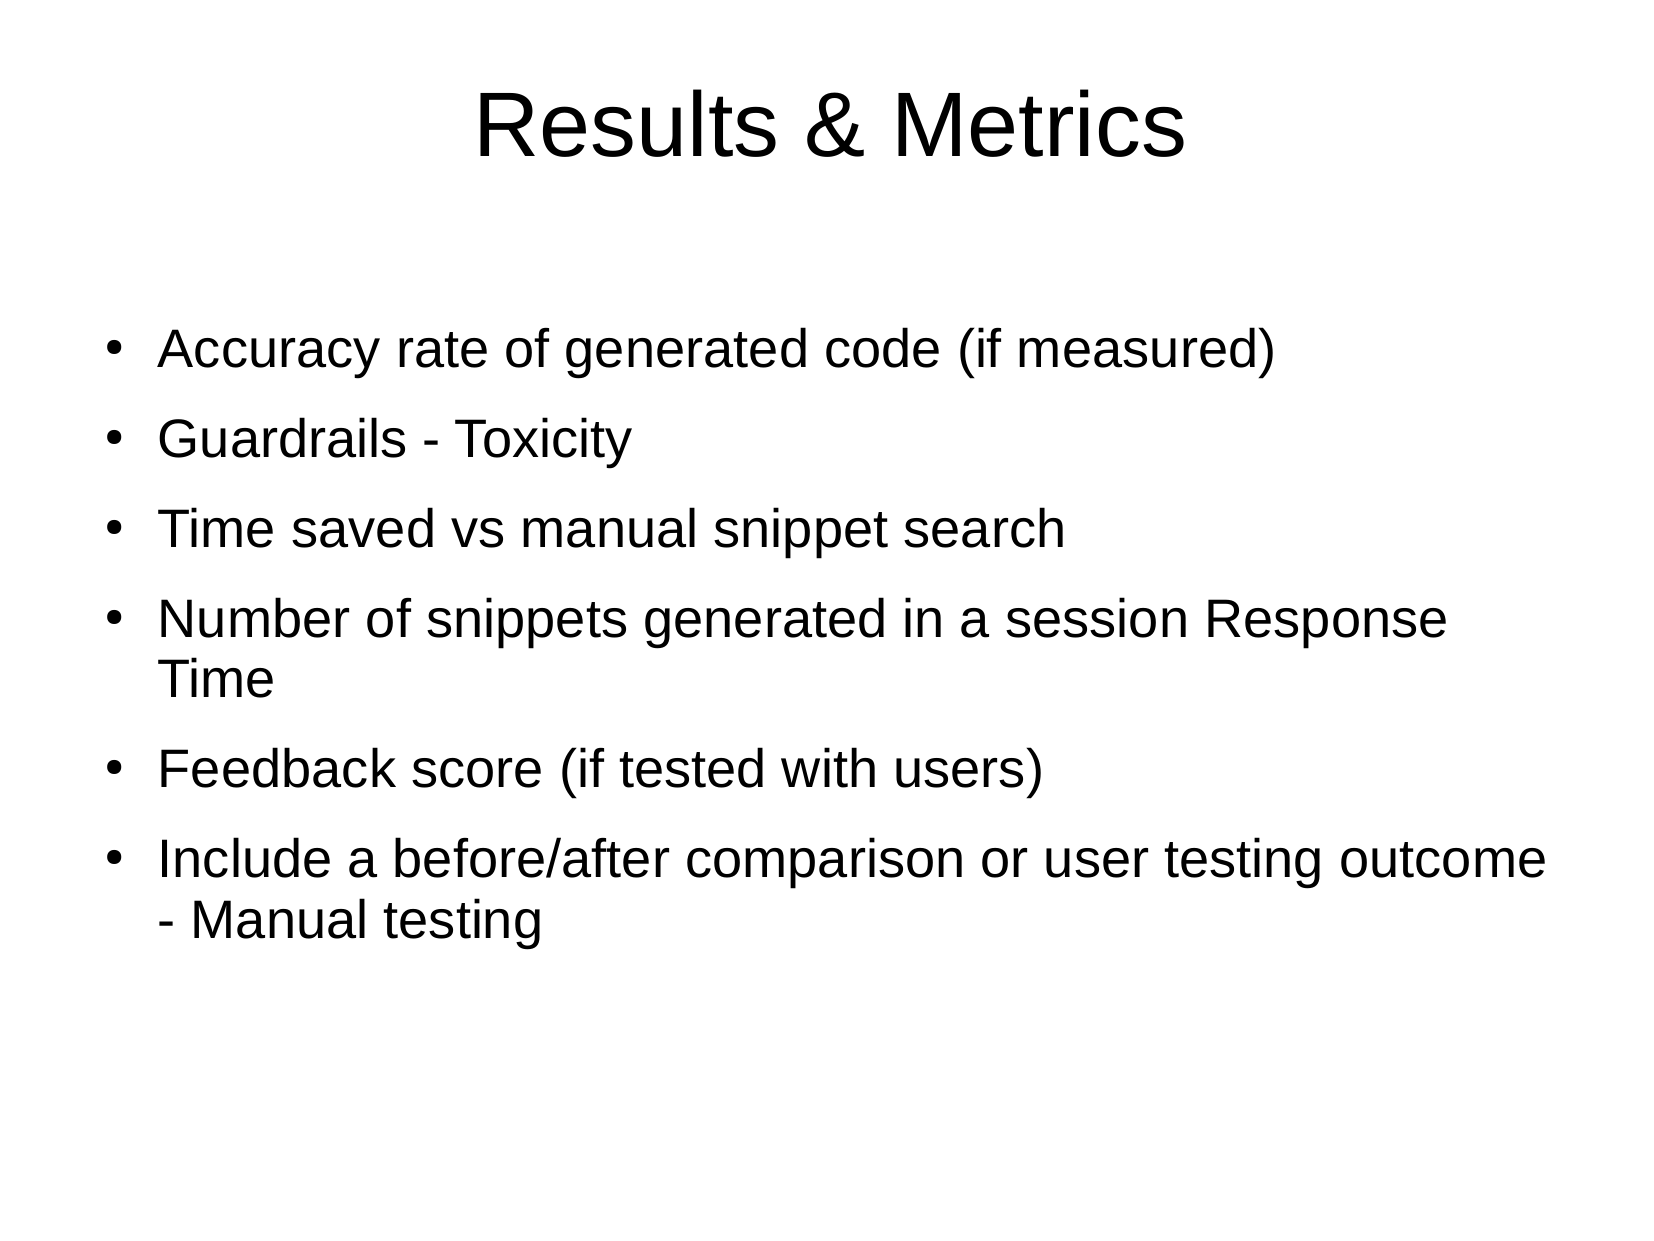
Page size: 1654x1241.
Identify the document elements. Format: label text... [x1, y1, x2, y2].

list Accuracy rate of generated code (if measured) Guardrails - Toxicity Time saved vs manual snippet search Number of snippets generated in a session Response Time Feedback score (if tested with users) Include a before/after comparison or user testing outcome - Manual testing [86, 228, 1576, 1125]
title Results & Metrics [86, 21, 1576, 228]
